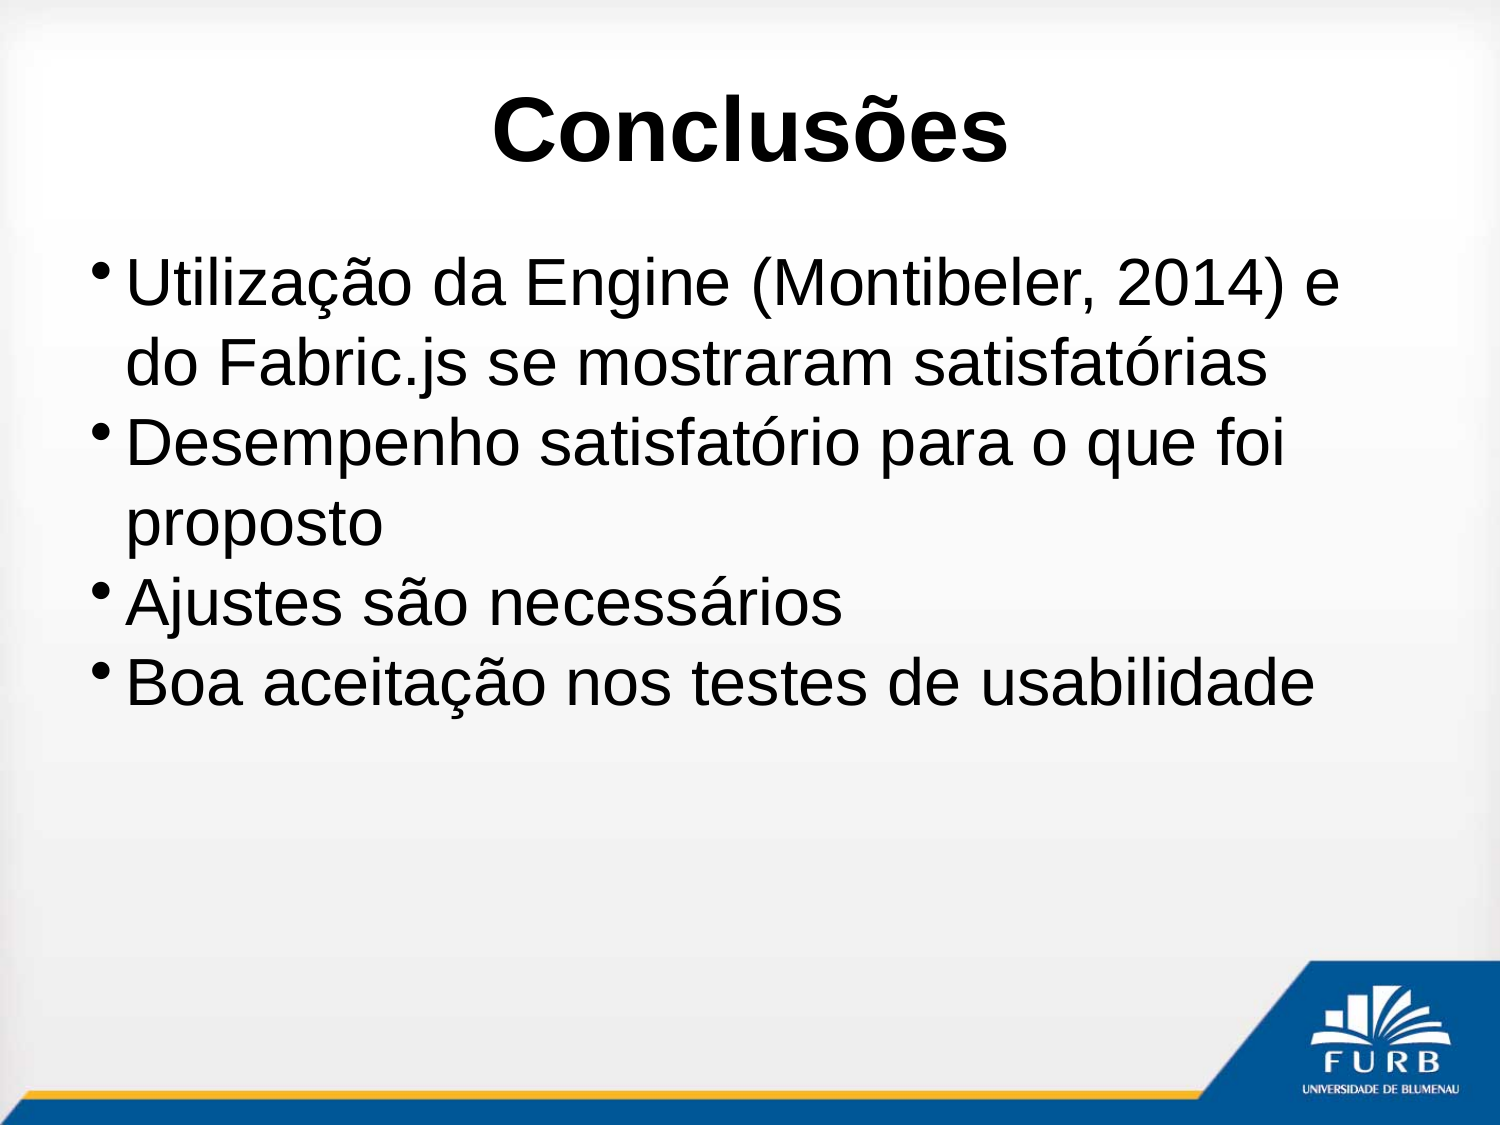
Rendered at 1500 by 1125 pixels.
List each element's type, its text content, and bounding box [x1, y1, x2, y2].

text_box Conclusões [76, 30, 1427, 219]
picture [0, 0, 1500, 1125]
text_box Utilização da Engine (Montibeler, 2014) e do Fabric.js se mostraram satisfatórias Desempenho satisfatório para o que foi proposto Ajustes são necessários Boa aceitação nos testes de usabilidade [74, 231, 1425, 1000]
